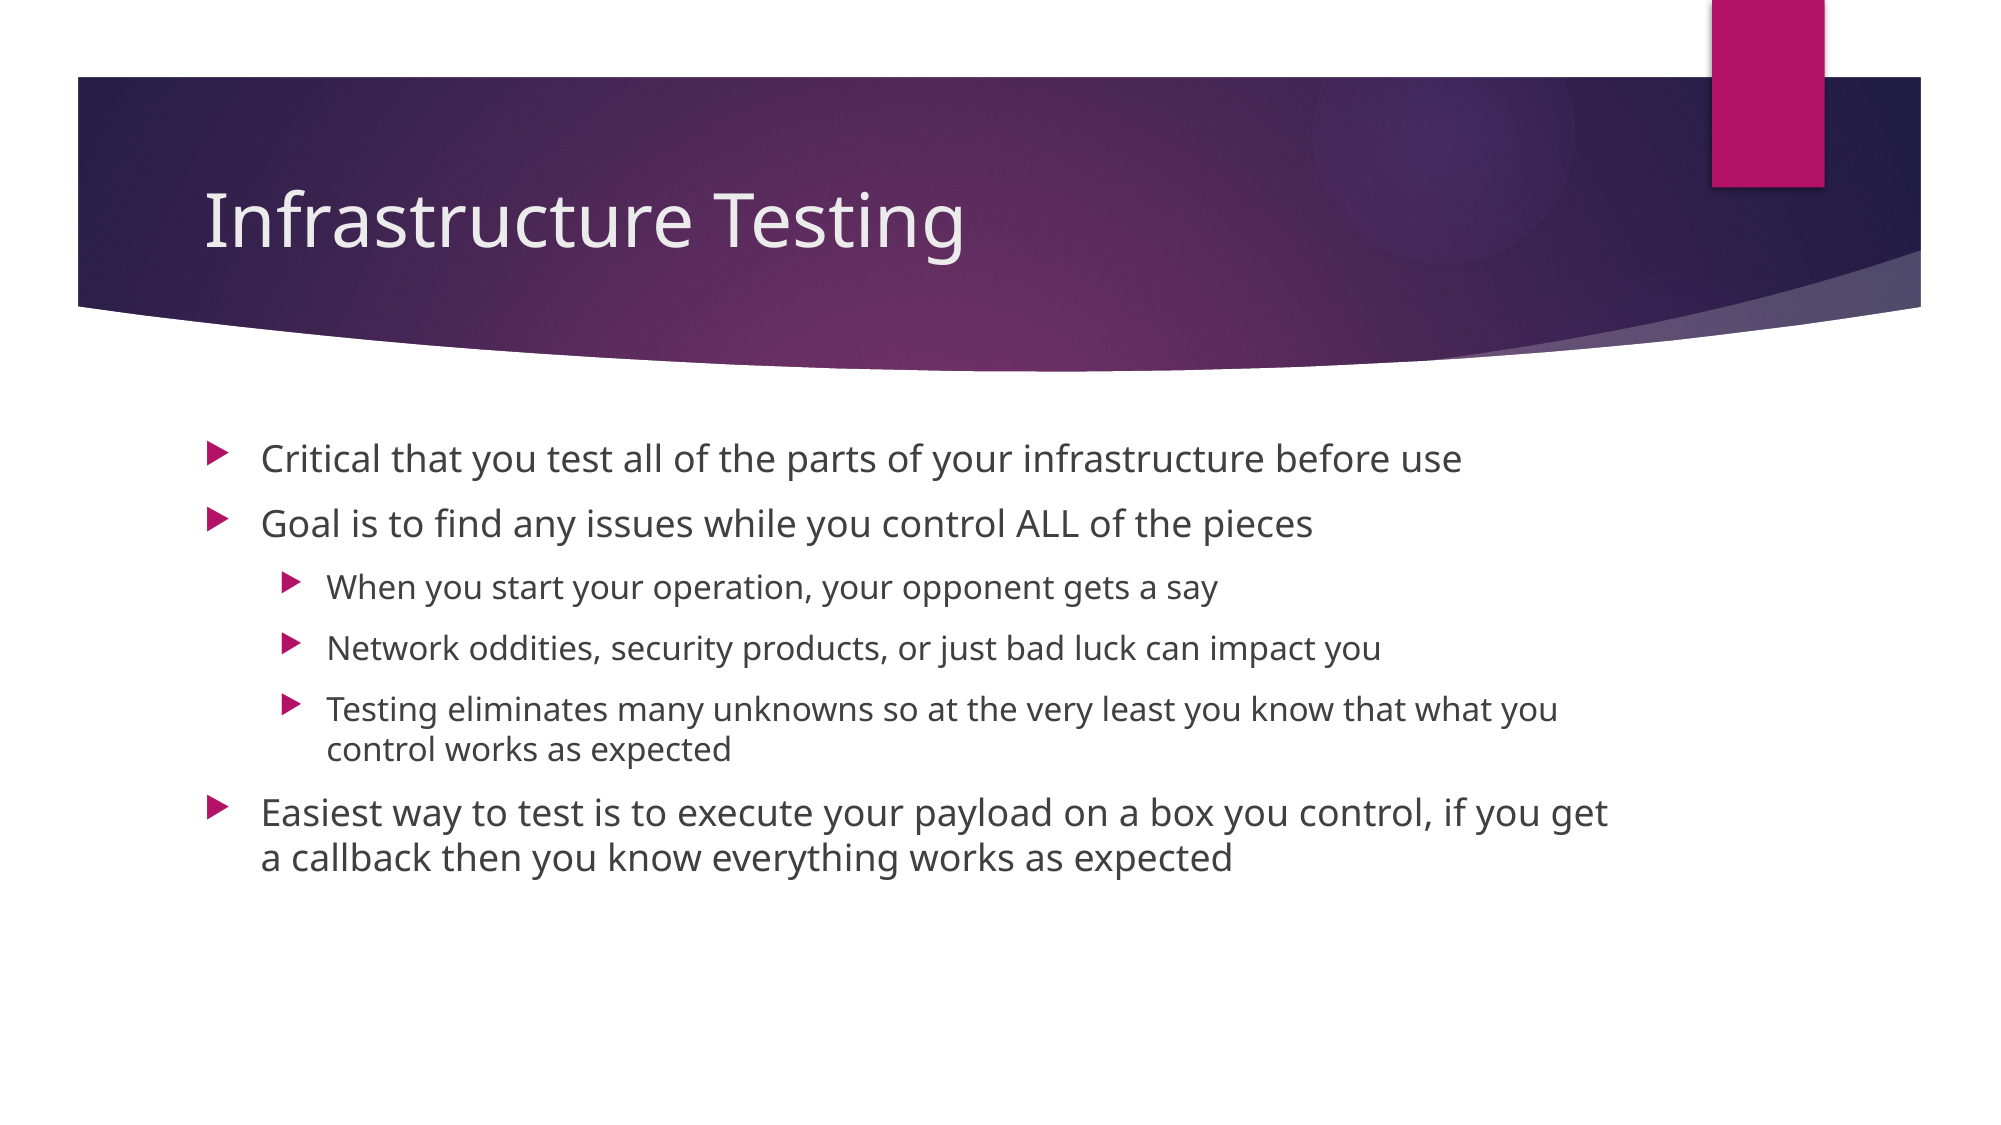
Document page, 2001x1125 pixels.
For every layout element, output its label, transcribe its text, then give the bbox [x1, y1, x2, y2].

title Infrastructure Testing [189, 159, 1627, 276]
title Now what? [1467, 300, 1788, 358]
picture [79, 78, 1920, 371]
list Critical that you test all of the parts of your infrastructure before use Goal is to find any issues while you control ALL of the pieces When you start your operation, your opponent gets a say Network oddities, security products, or just bad luck can impact you Testing eliminates many unknowns so at the very least you know that what you control works as expected Easiest way to test is to execute your payload on a box you control, if you get a callback then you know everything works as expected [189, 427, 1638, 988]
